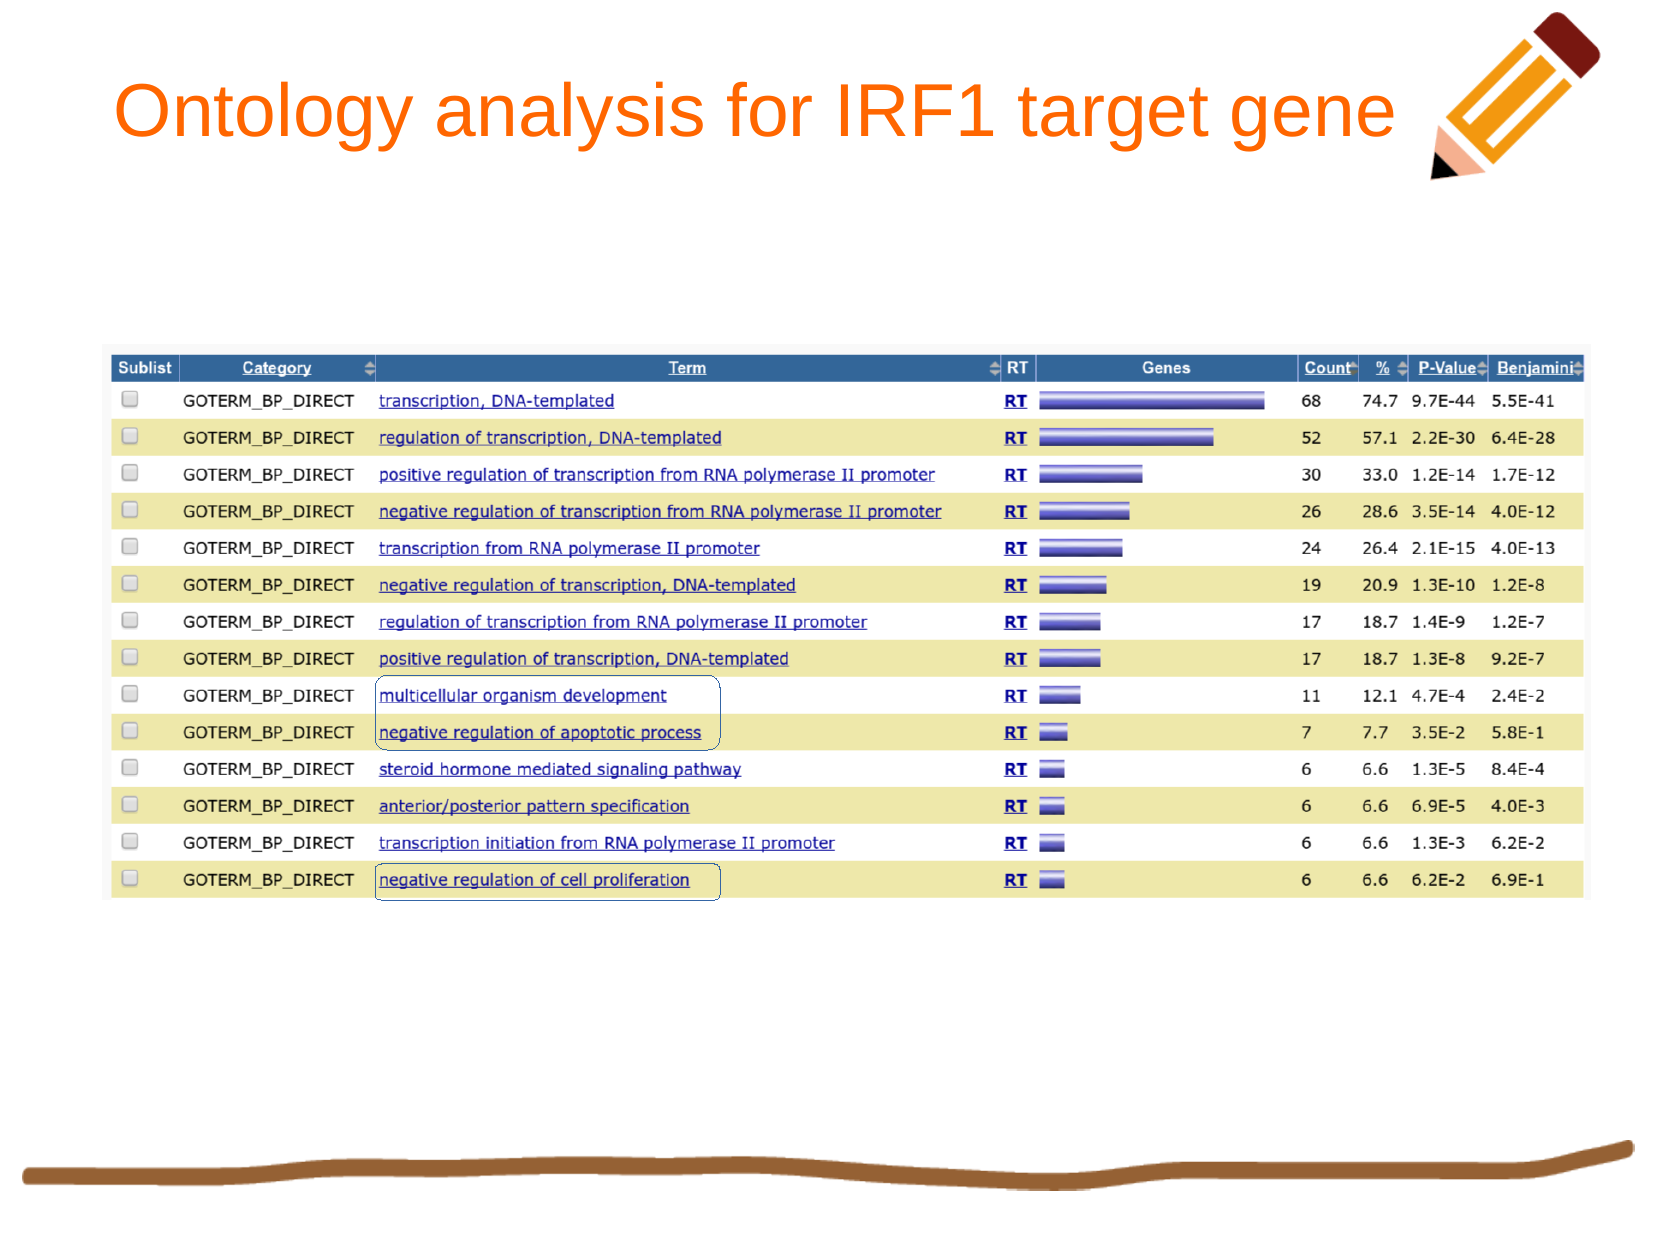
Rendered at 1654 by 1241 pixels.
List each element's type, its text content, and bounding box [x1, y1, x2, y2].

picture [102, 344, 1591, 901]
picture [22, 1140, 1635, 1191]
title Ontology analysis for IRF1 target gene [82, 49, 1430, 172]
picture [1430, 12, 1601, 181]
